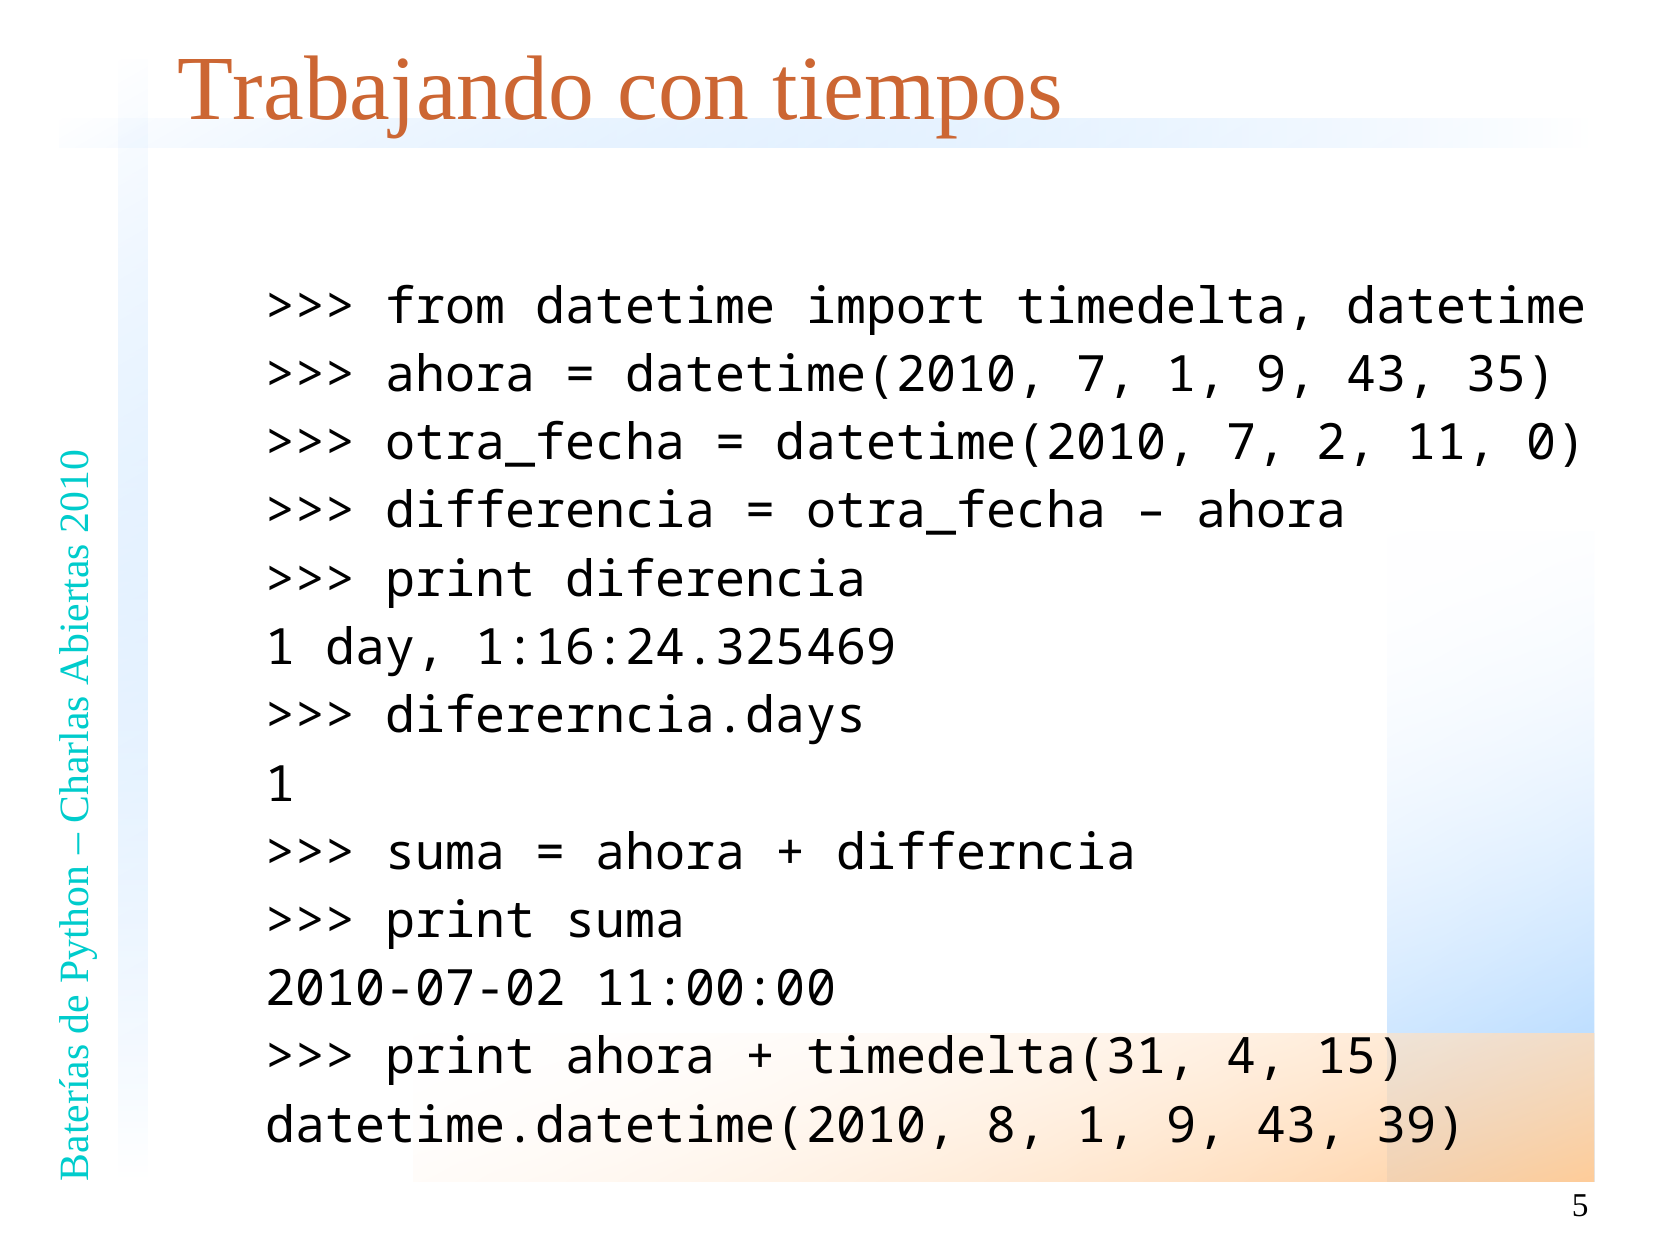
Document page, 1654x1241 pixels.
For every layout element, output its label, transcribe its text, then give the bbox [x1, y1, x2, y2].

subtitle >>> from datetime import timedelta, datetime >>> ahora = datetime(2010, 7, 1, 9, 43, 35) >>> otra_fecha = datetime(2010, 7, 2, 11, 0) >>> differencia = otra_fecha – ahora >>> print diferencia 1 day, 1:16:24.325469 >>> difererncia.days 1 >>> suma = ahora + differncia >>> print suma 2010-07-02 11:00:00 >>> print ahora + timedelta(31, 4, 15) datetime.datetime(2010, 8, 1, 9, 43, 39) [236, 177, 1625, 1182]
title Trabajando con tiempos [177, 29, 1595, 148]
